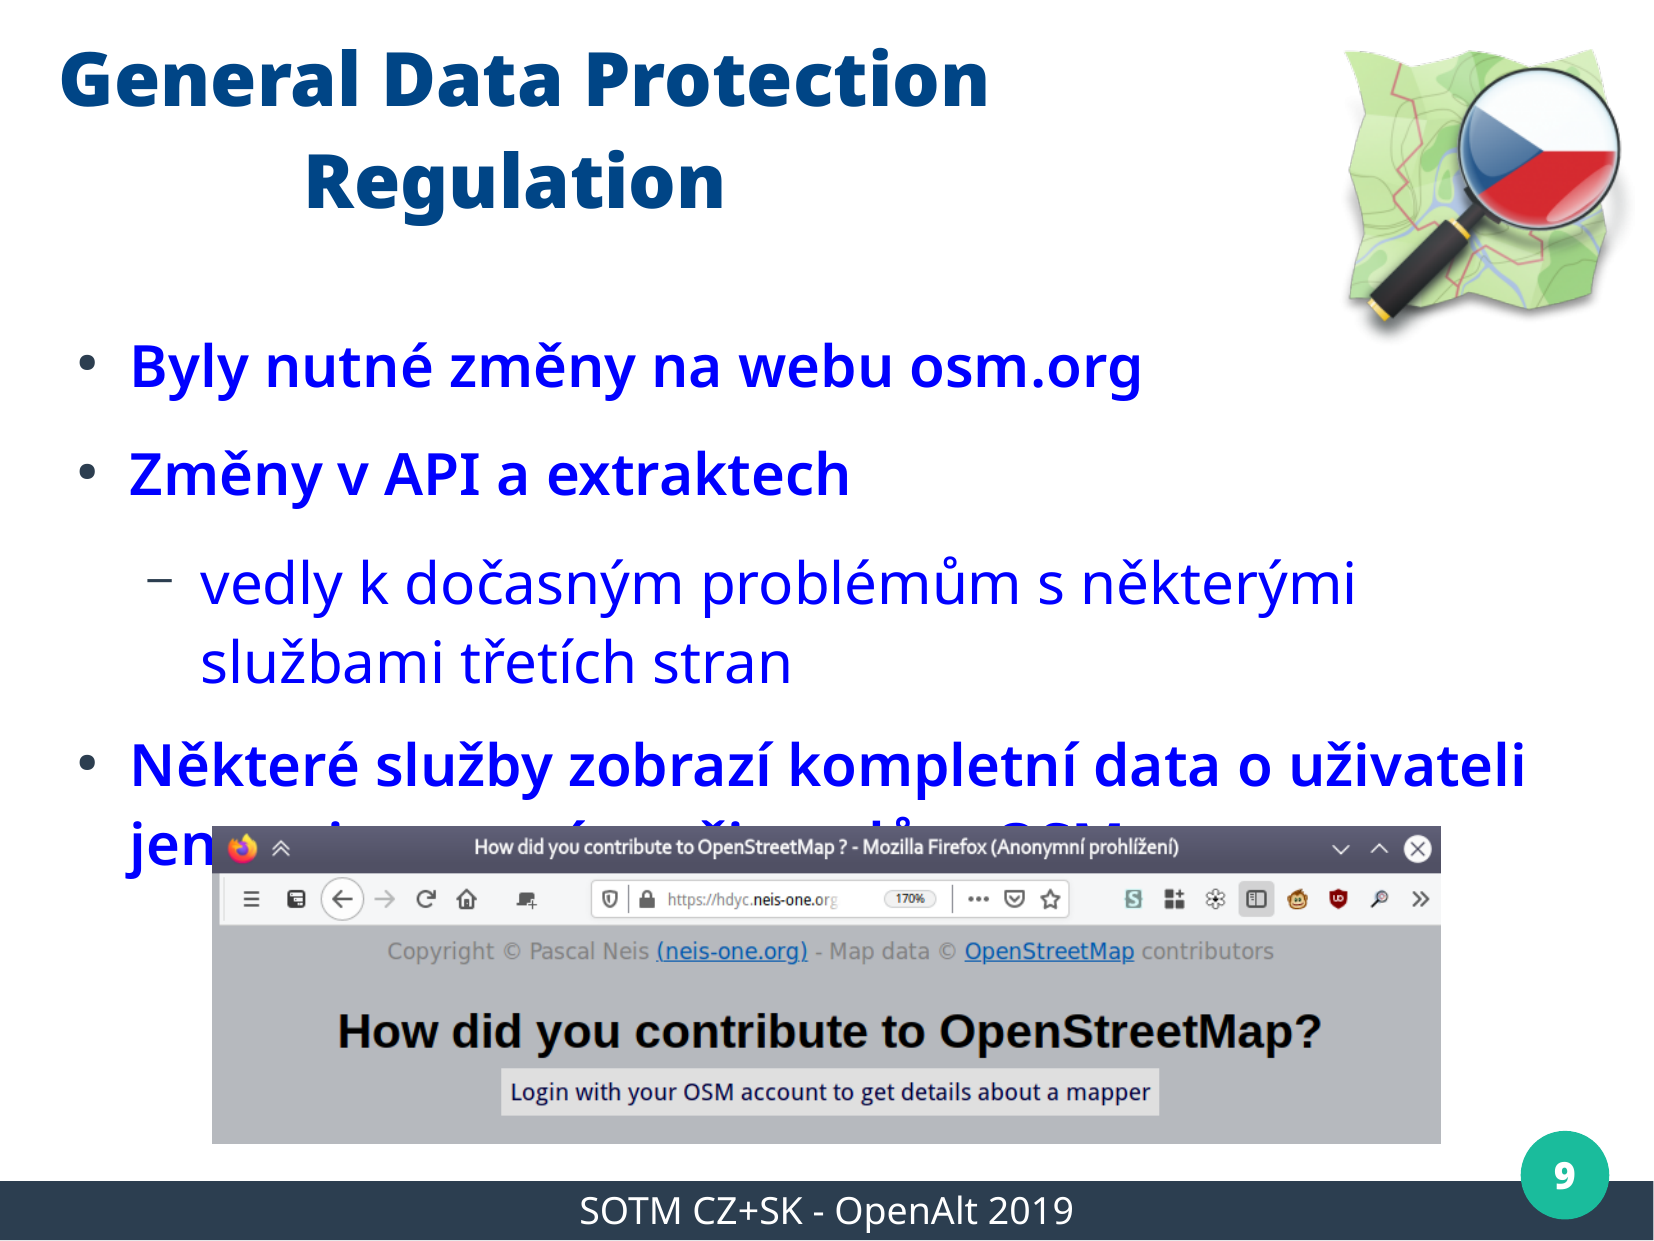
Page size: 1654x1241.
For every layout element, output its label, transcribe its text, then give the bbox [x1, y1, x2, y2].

picture [1334, 49, 1635, 350]
title General Data Protection Regulation [59, 49, 1347, 207]
list Byly nutné změny na webu osm.org Změny v API a extraktech vedly k dočasným problémům s některými službami třetích stran Některé služby zobrazí kompletní data o uživateli jen registrovaným uživatelům OSM [59, 324, 1595, 1152]
picture [212, 826, 1441, 1145]
